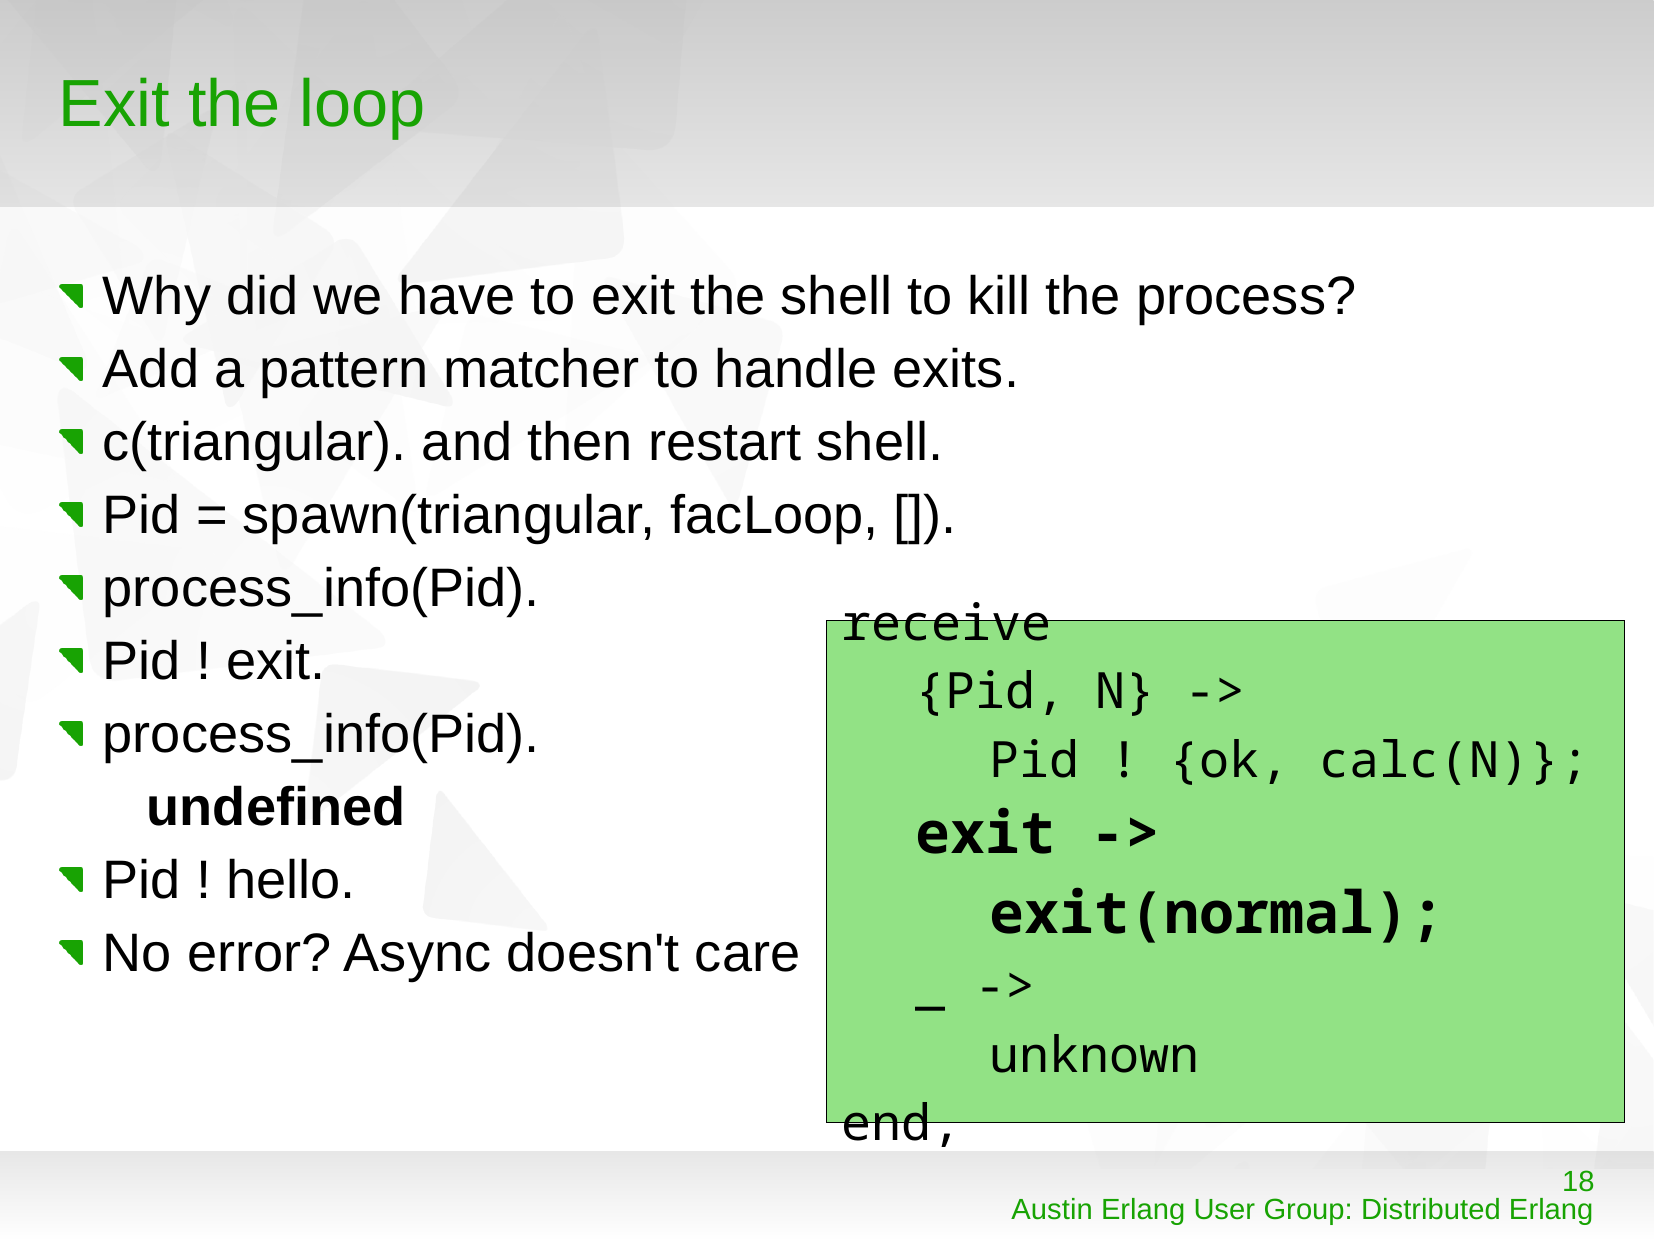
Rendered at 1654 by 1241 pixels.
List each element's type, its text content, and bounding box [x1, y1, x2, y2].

picture [0, 0, 783, 931]
title Exit the loop [59, 29, 1595, 178]
text_box receive {Pid, N} -> Pid ! {ok, calc(N)}; exit -> exit(normal); _ -> unknown end, [826, 620, 1625, 1123]
list Why did we have to exit the shell to kill the process? Add a pattern matcher to handle exits. c(triangular). and then restart shell. Pid = spawn(triangular, facLoop, []). process_info(Pid). Pid ! exit. process_info(Pid). undefined Pid ! hello. No error? Async doesn't care [59, 265, 1595, 1114]
picture [915, 1123, 923, 1137]
picture [915, 548, 1654, 1169]
